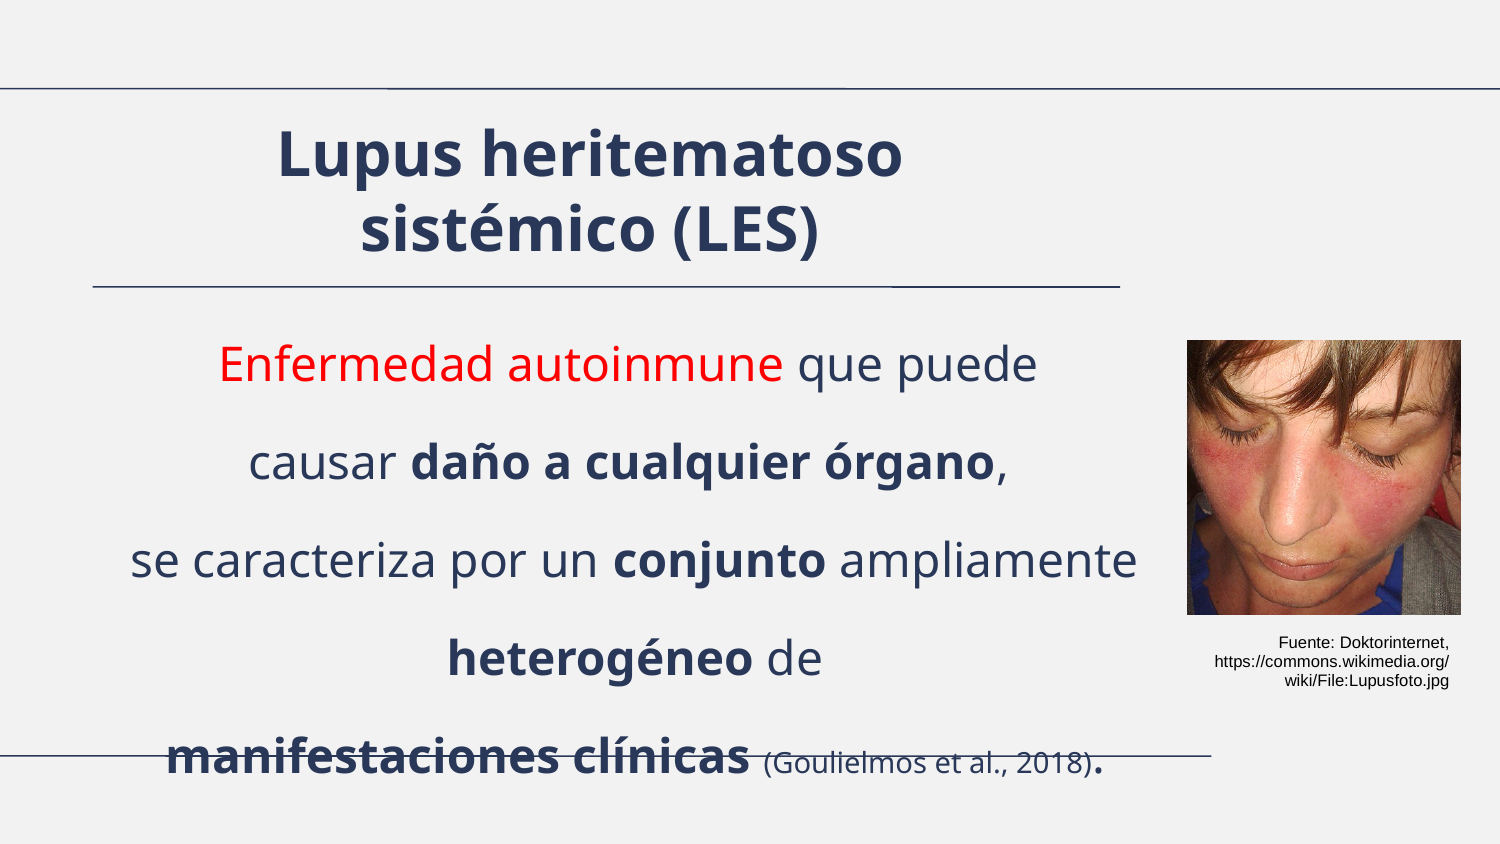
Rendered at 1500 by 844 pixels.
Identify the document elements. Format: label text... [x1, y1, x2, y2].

title Lupus heritematoso sistémico (LES) [118, 99, 1063, 225]
title Enfermedad autoinmune que puede causar daño a cualquier órgano, se caracteriza por un conjunto ampliamente heterogéneo de manifestaciones clínicas (Goulielmos et al., 2018). [88, 297, 1182, 844]
text_box Fuente: Doktorinternet, https://commons.wikimedia.org/wiki/File:Lupusfoto.jpg [1192, 625, 1465, 698]
picture [1187, 340, 1461, 615]
